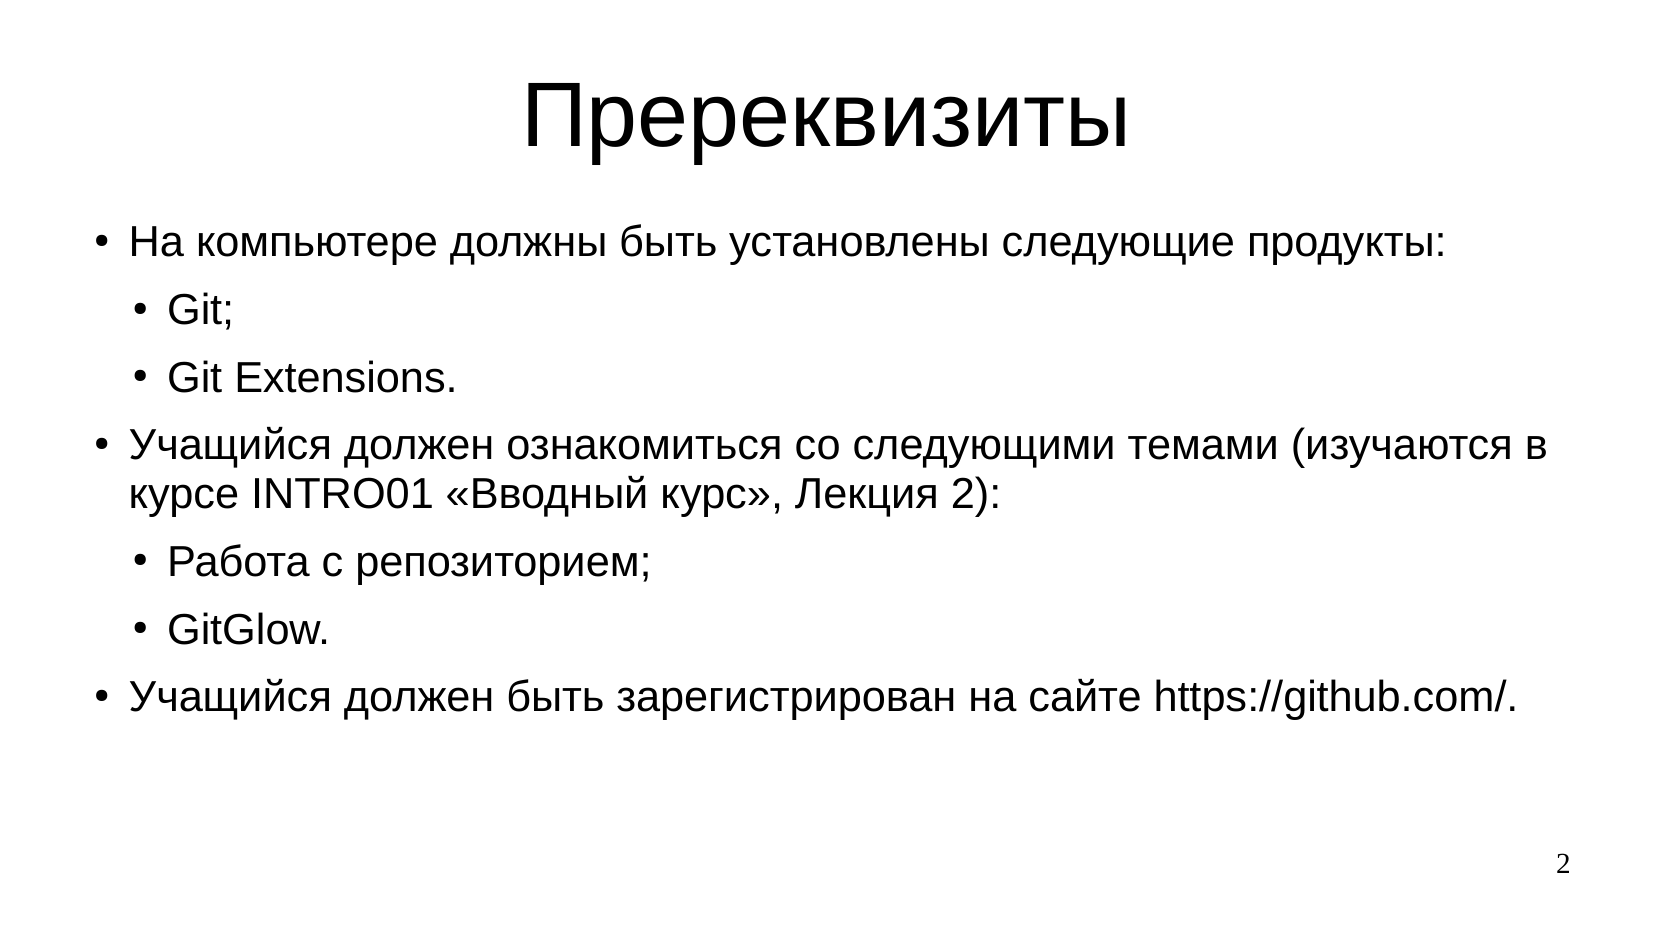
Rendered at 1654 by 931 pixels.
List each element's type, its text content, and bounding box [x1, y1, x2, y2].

list На компьютере должны быть установлены следующие продукты: Git; Git Extensions. Учащийся должен ознакомиться со следующими темами (изучаются в курсе INTRO01 «Вводный курс», Лекция 2): Работа с репозиторием; GitGlow. Учащийся должен быть зарегистрирован на сайте https://github.com/. [82, 217, 1571, 758]
title Пререквизиты [82, 37, 1571, 193]
